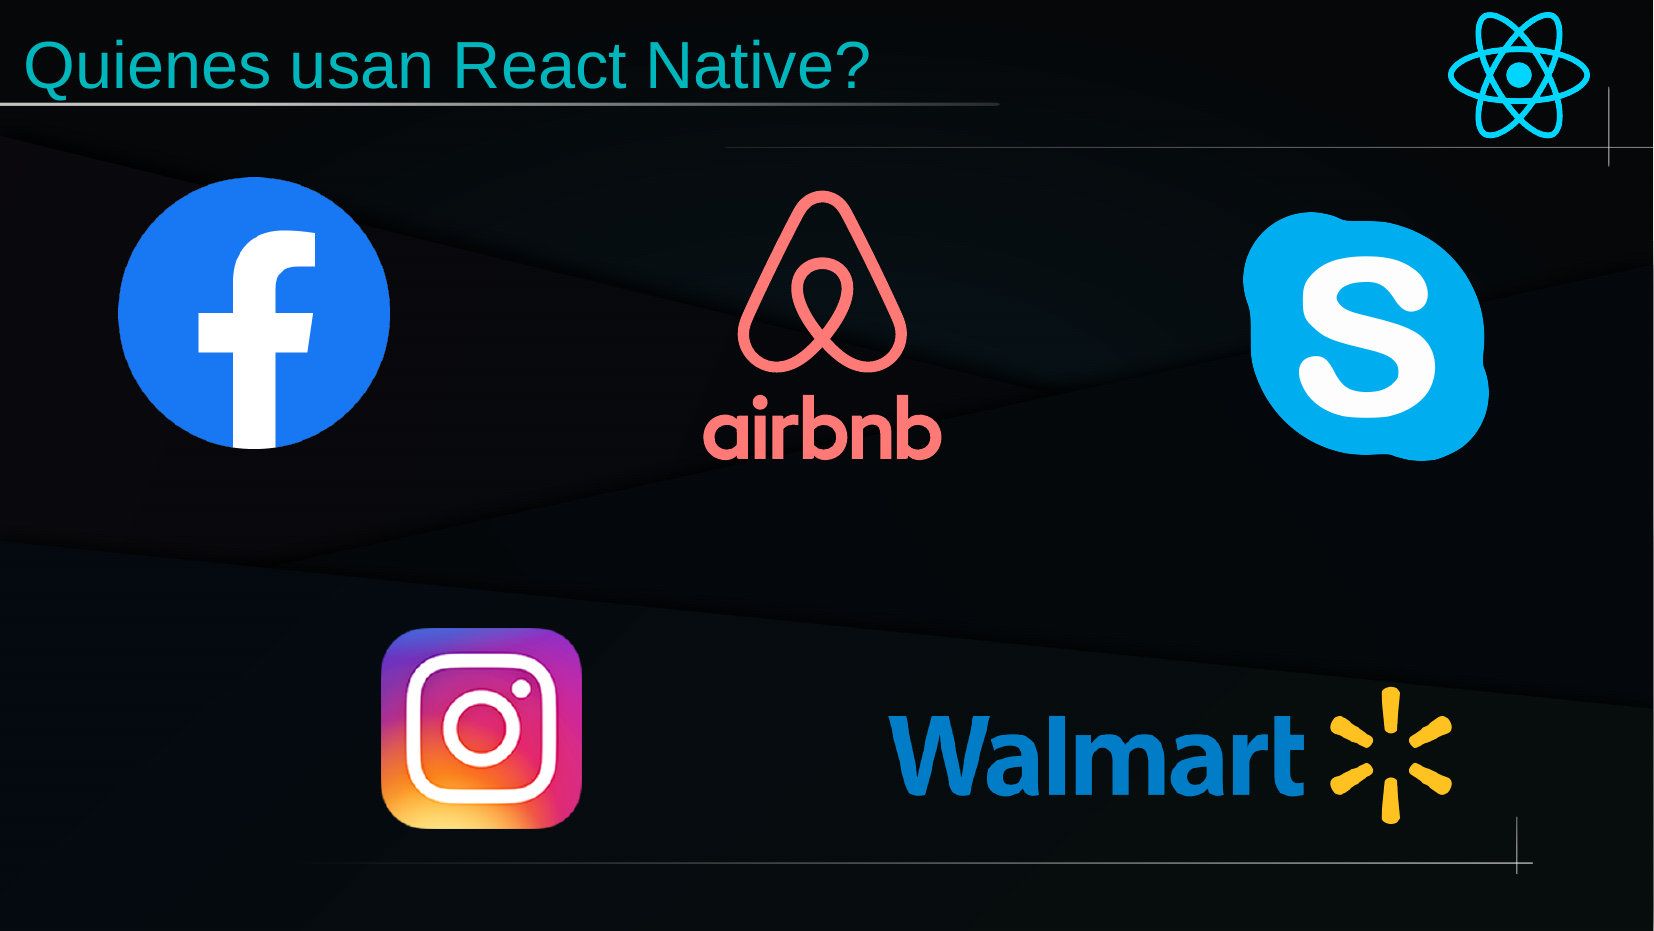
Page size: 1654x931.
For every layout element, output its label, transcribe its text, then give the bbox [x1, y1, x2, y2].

title Quienes usan React Native? [23, 0, 1004, 140]
picture [0, 0, 1654, 931]
